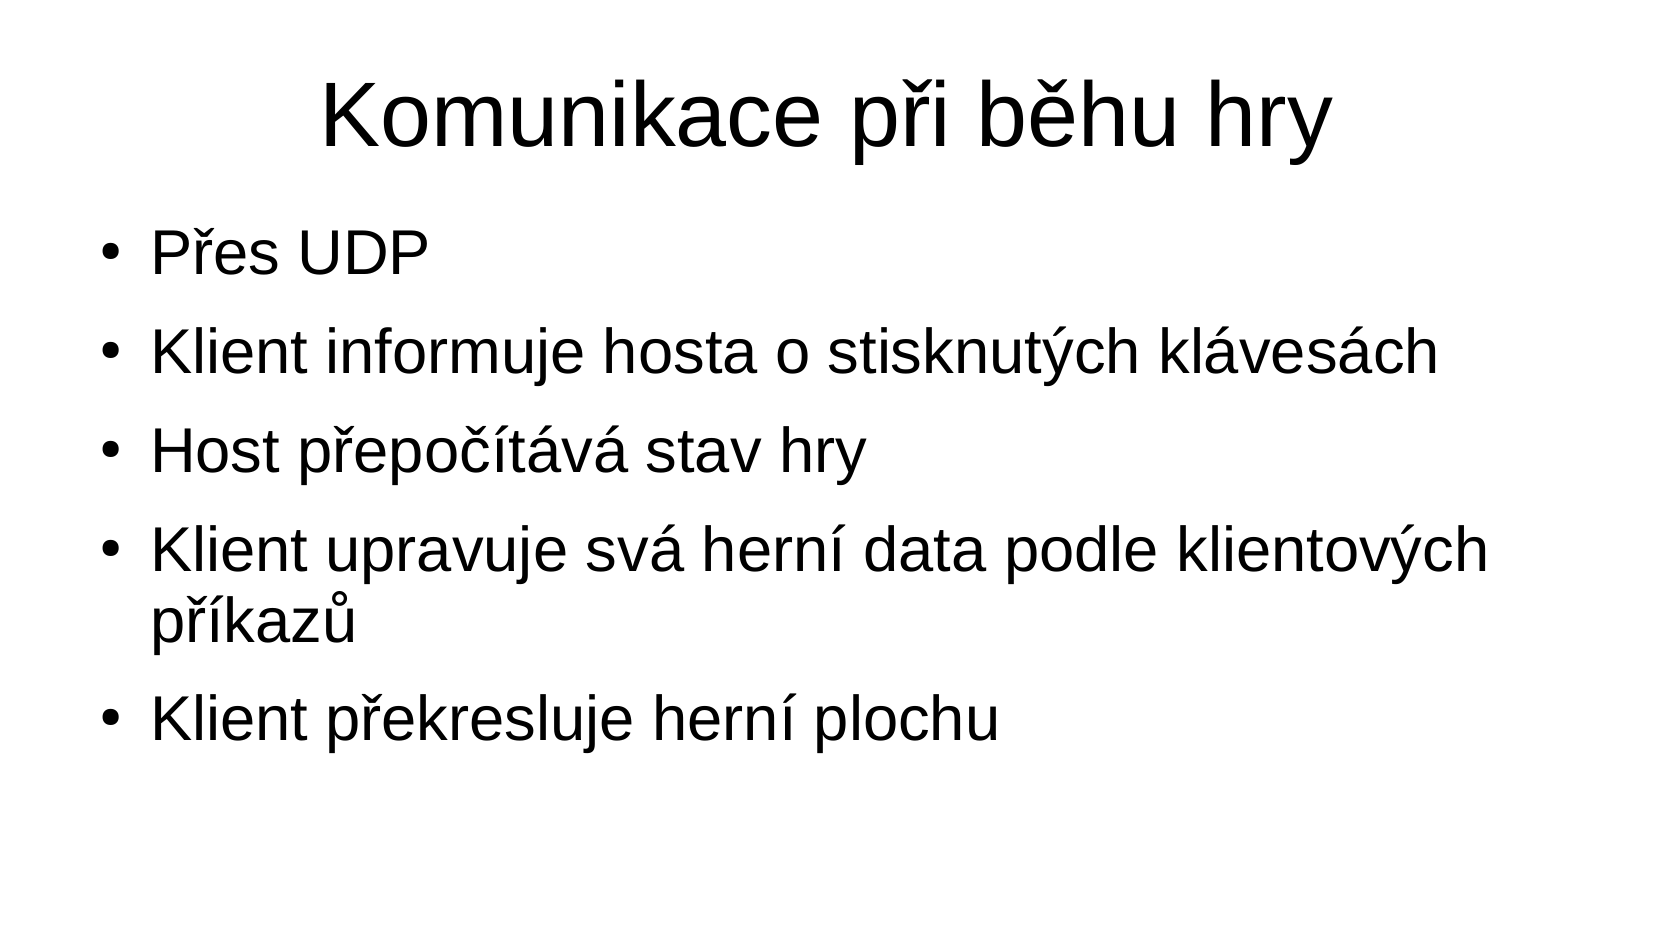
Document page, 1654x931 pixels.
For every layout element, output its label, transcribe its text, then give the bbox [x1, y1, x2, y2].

list Přes UDP Klient informuje hosta o stisknutých klávesách Host přepočítává stav hry Klient upravuje svá herní data podle klientových příkazů Klient překresluje herní plochu [82, 217, 1571, 758]
title Komunikace při běhu hry [82, 37, 1571, 193]
